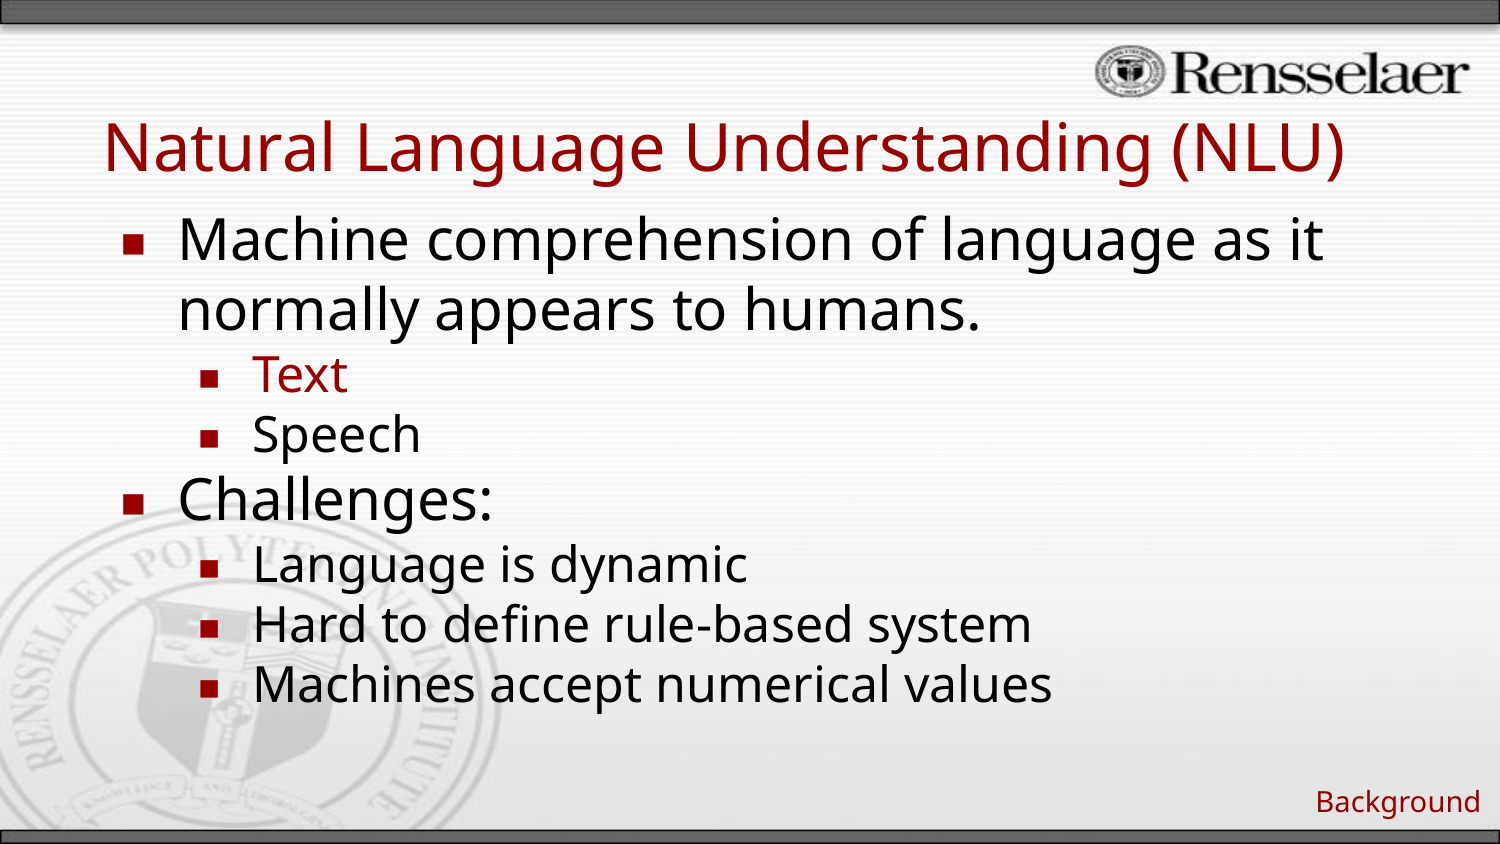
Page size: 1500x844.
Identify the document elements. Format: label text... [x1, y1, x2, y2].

list Machine comprehension of language as it normally appears to humans. Text Speech Challenges: Language is dynamic Hard to define rule-based system Machines accept numerical values [87, 187, 1369, 769]
title Natural Language Understanding (NLU) [87, 102, 1413, 188]
picture [0, 0, 1500, 844]
text_box Background [1296, 768, 1500, 816]
